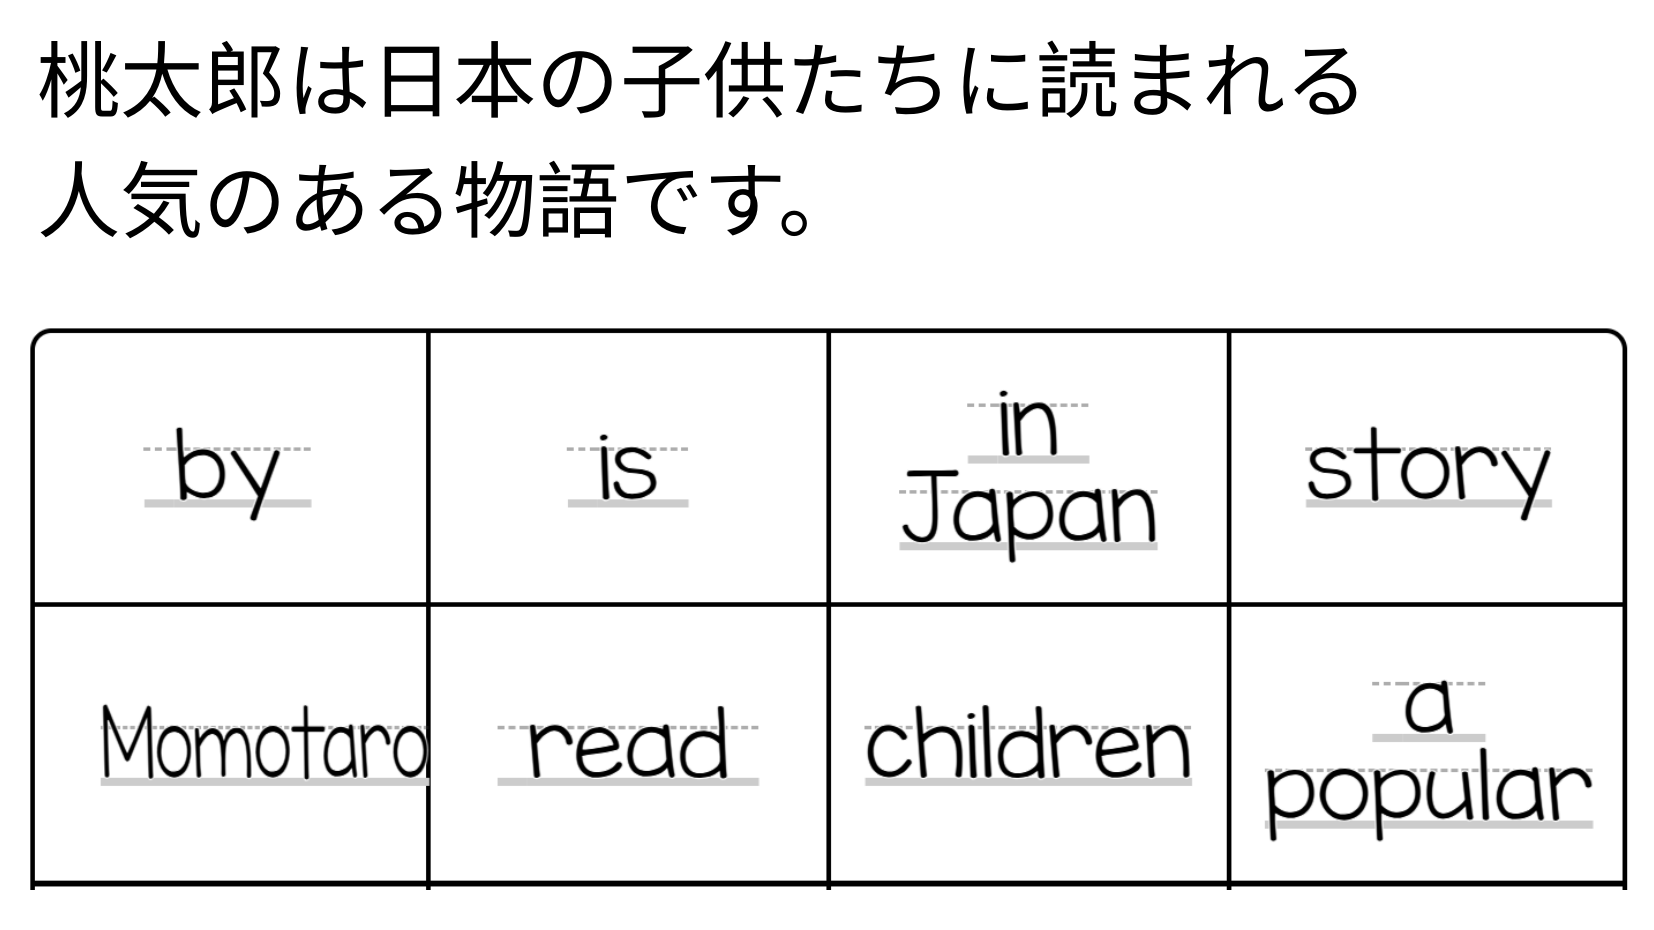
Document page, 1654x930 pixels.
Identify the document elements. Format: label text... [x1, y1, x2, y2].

title 桃太郎は日本の子供たちに読まれる 人気のある物語です。 [37, 19, 1612, 252]
picture [20, 325, 1633, 890]
